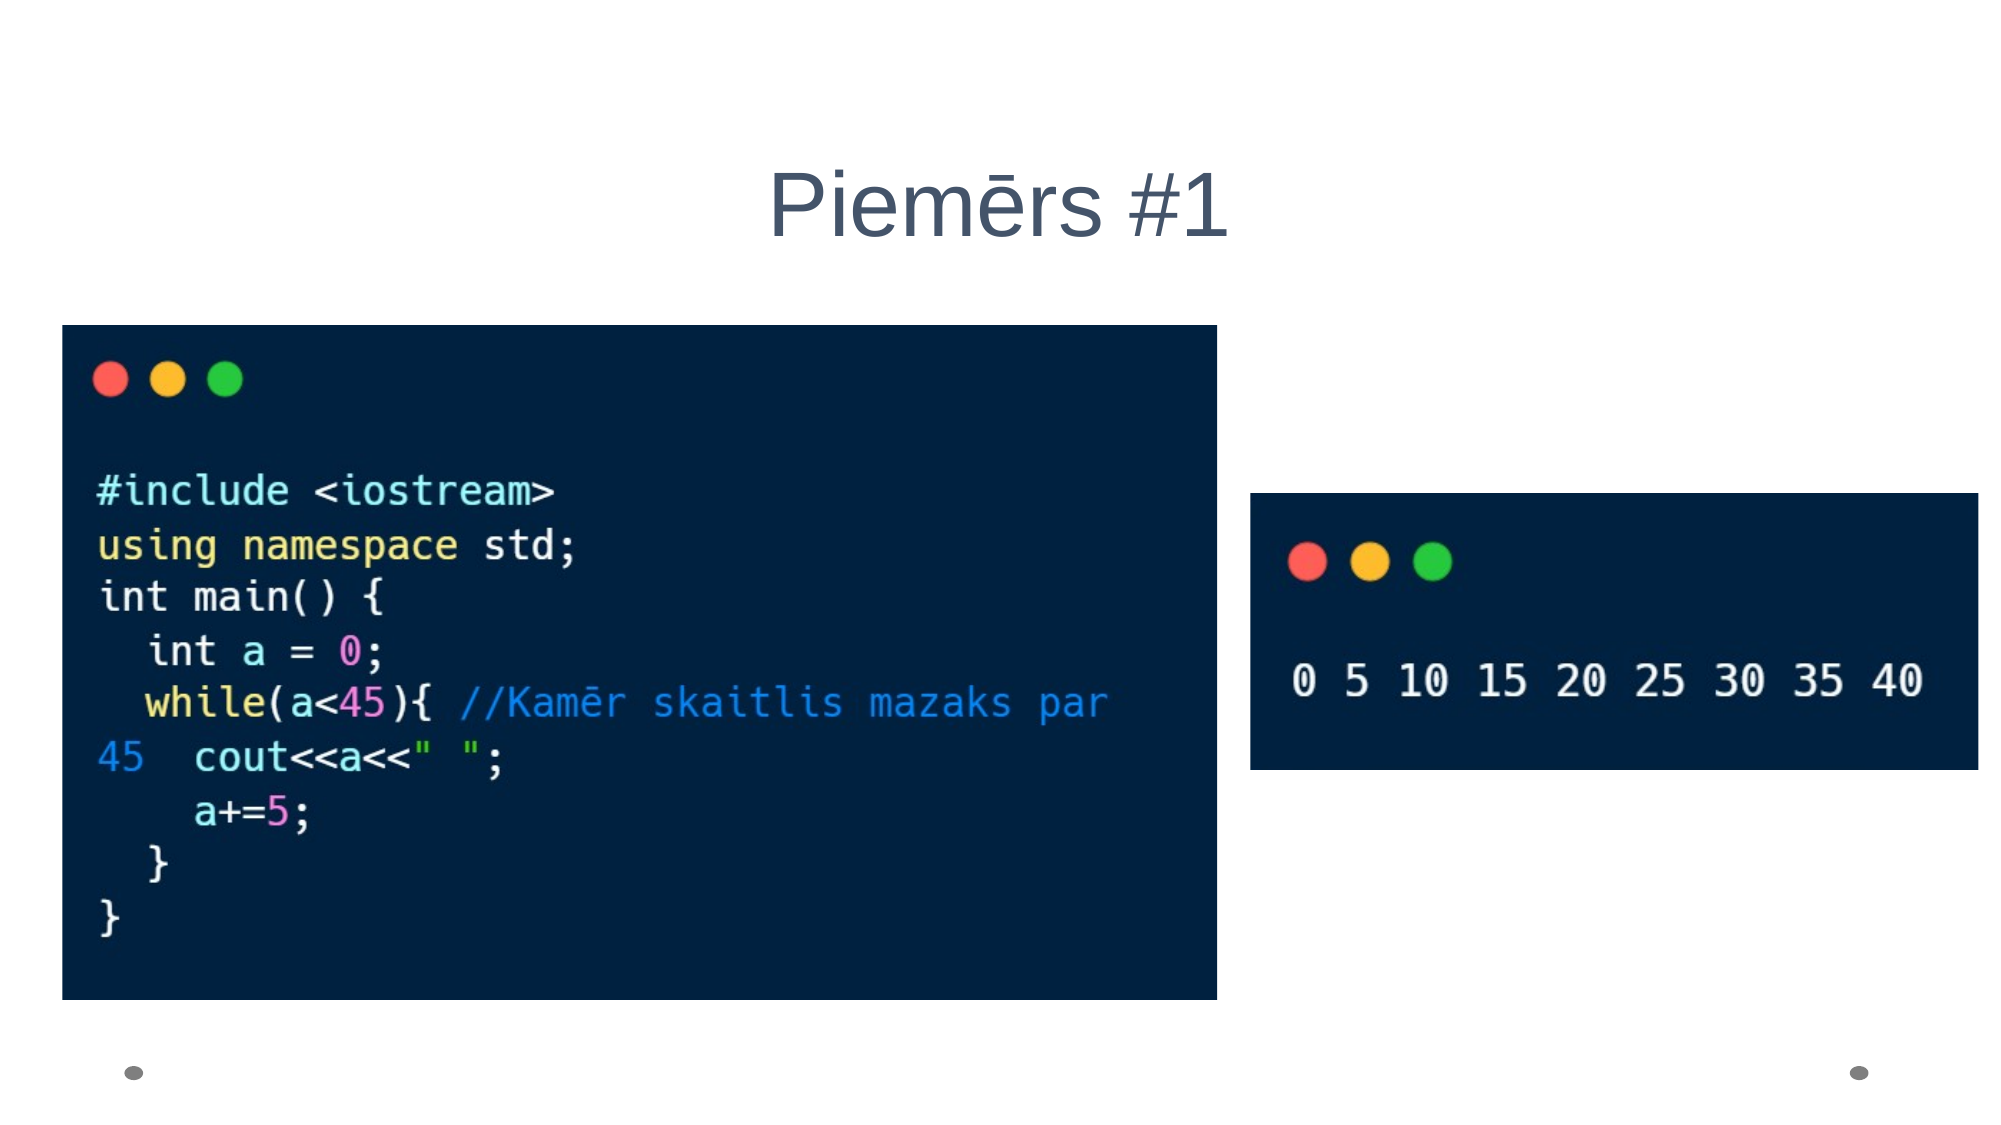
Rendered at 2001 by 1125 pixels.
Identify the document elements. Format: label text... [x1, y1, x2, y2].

picture [62, 325, 1218, 1000]
picture [1250, 493, 1979, 770]
title Piemērs #1 [99, 0, 1900, 263]
